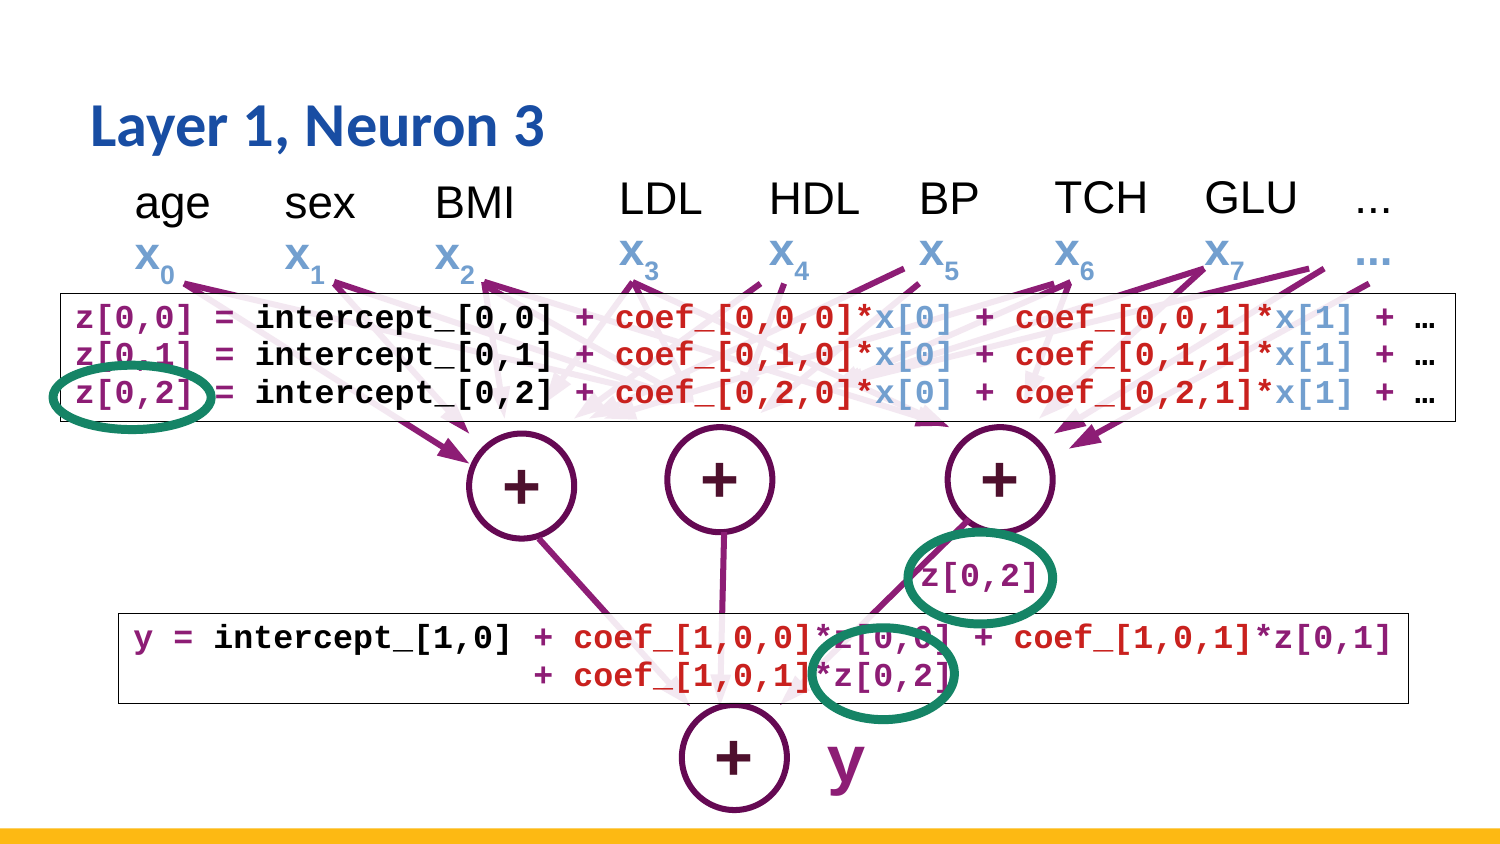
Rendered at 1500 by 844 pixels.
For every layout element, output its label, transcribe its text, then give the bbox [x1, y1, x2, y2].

text_box + [947, 427, 1053, 533]
text_box z[0,2] [907, 532, 1053, 624]
text_box y = intercept_[1,0] + coef_[1,0,0]*z[0,0] + coef_[1,0,1]*z[0,1] + coef_[1,0,1]*z[0,2] [817, 633, 949, 704]
text_box z[0,0] = intercept_[0,0] + coef_[0,0,0]*x[0] + coef_[0,0,1]*x[1] + … z[0,1] = intercept_[0,1] + coef_[0,1,0]*x[0] + coef_[0,1,1]*x[1] + … z[0,2] = intercept_[0,2] + coef_[0,2,0]*x[0] + coef_[0,2,1]*x[1] + … [60, 370, 206, 422]
text_box age sex BMI x0 x1 x2 [119, 169, 604, 293]
text_box TCH GLU ... x6 x7 ... [1141, 277, 1189, 293]
text_box TCH GLU ... x6 x7 ... [1039, 165, 1454, 293]
text_box + [681, 705, 787, 811]
text_box LDL HDL BP x3 x4 x5 [604, 165, 1010, 293]
text_box y = intercept_[1,0] + coef_[1,0,0]*z[0,0] + coef_[1,0,1]*z[0,1] + coef_[1,0,1]*z[0,2] [118, 613, 1409, 704]
text_box z[0,0] = intercept_[0,0] + coef_[0,0,0]*x[0] + coef_[0,0,1]*x[1] + … z[0,1] = intercept_[0,1] + coef_[0,1,0]*x[0] + coef_[0,1,1]*x[1] + … z[0,2] = intercept_[0,2] + coef_[0,2,0]*x[0] + coef_[0,2,1]*x[1] + … [60, 293, 1456, 422]
text_box y [812, 719, 1156, 811]
text_box + [469, 433, 575, 539]
title Layer 1, Neuron 3 [75, 0, 1425, 197]
text_box + [667, 427, 773, 533]
